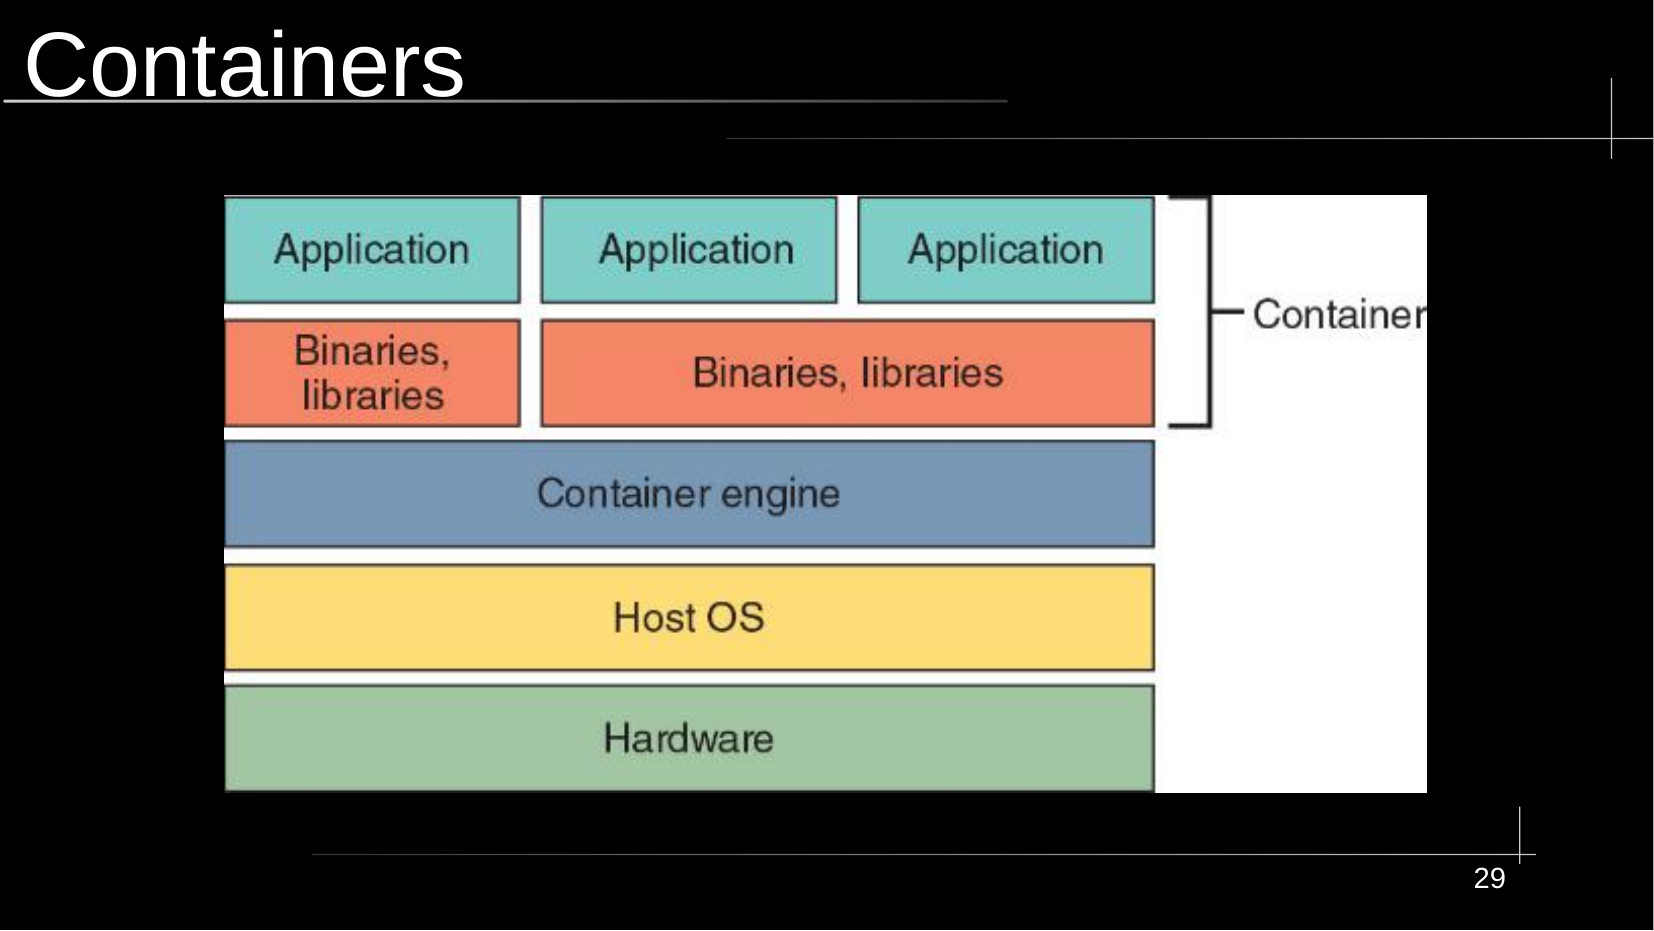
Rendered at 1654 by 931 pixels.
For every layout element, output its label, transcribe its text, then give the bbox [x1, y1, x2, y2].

title Containers [23, 11, 1589, 119]
picture [224, 195, 1427, 794]
